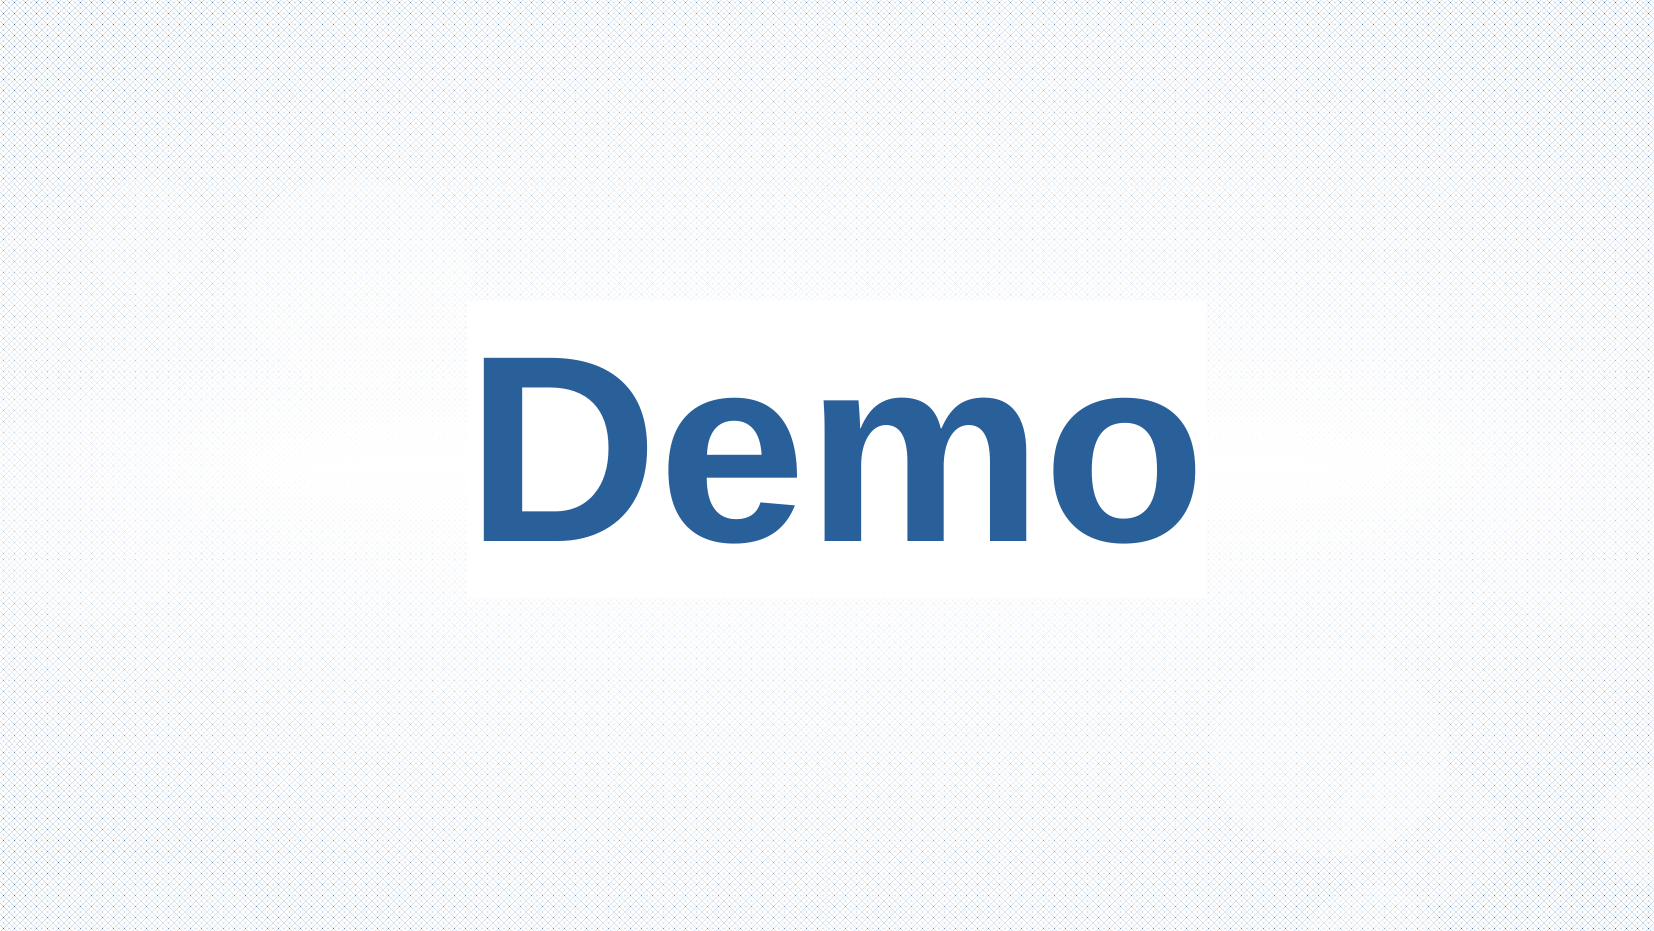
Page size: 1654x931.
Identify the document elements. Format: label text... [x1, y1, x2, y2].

title Demo [98, 300, 1576, 598]
